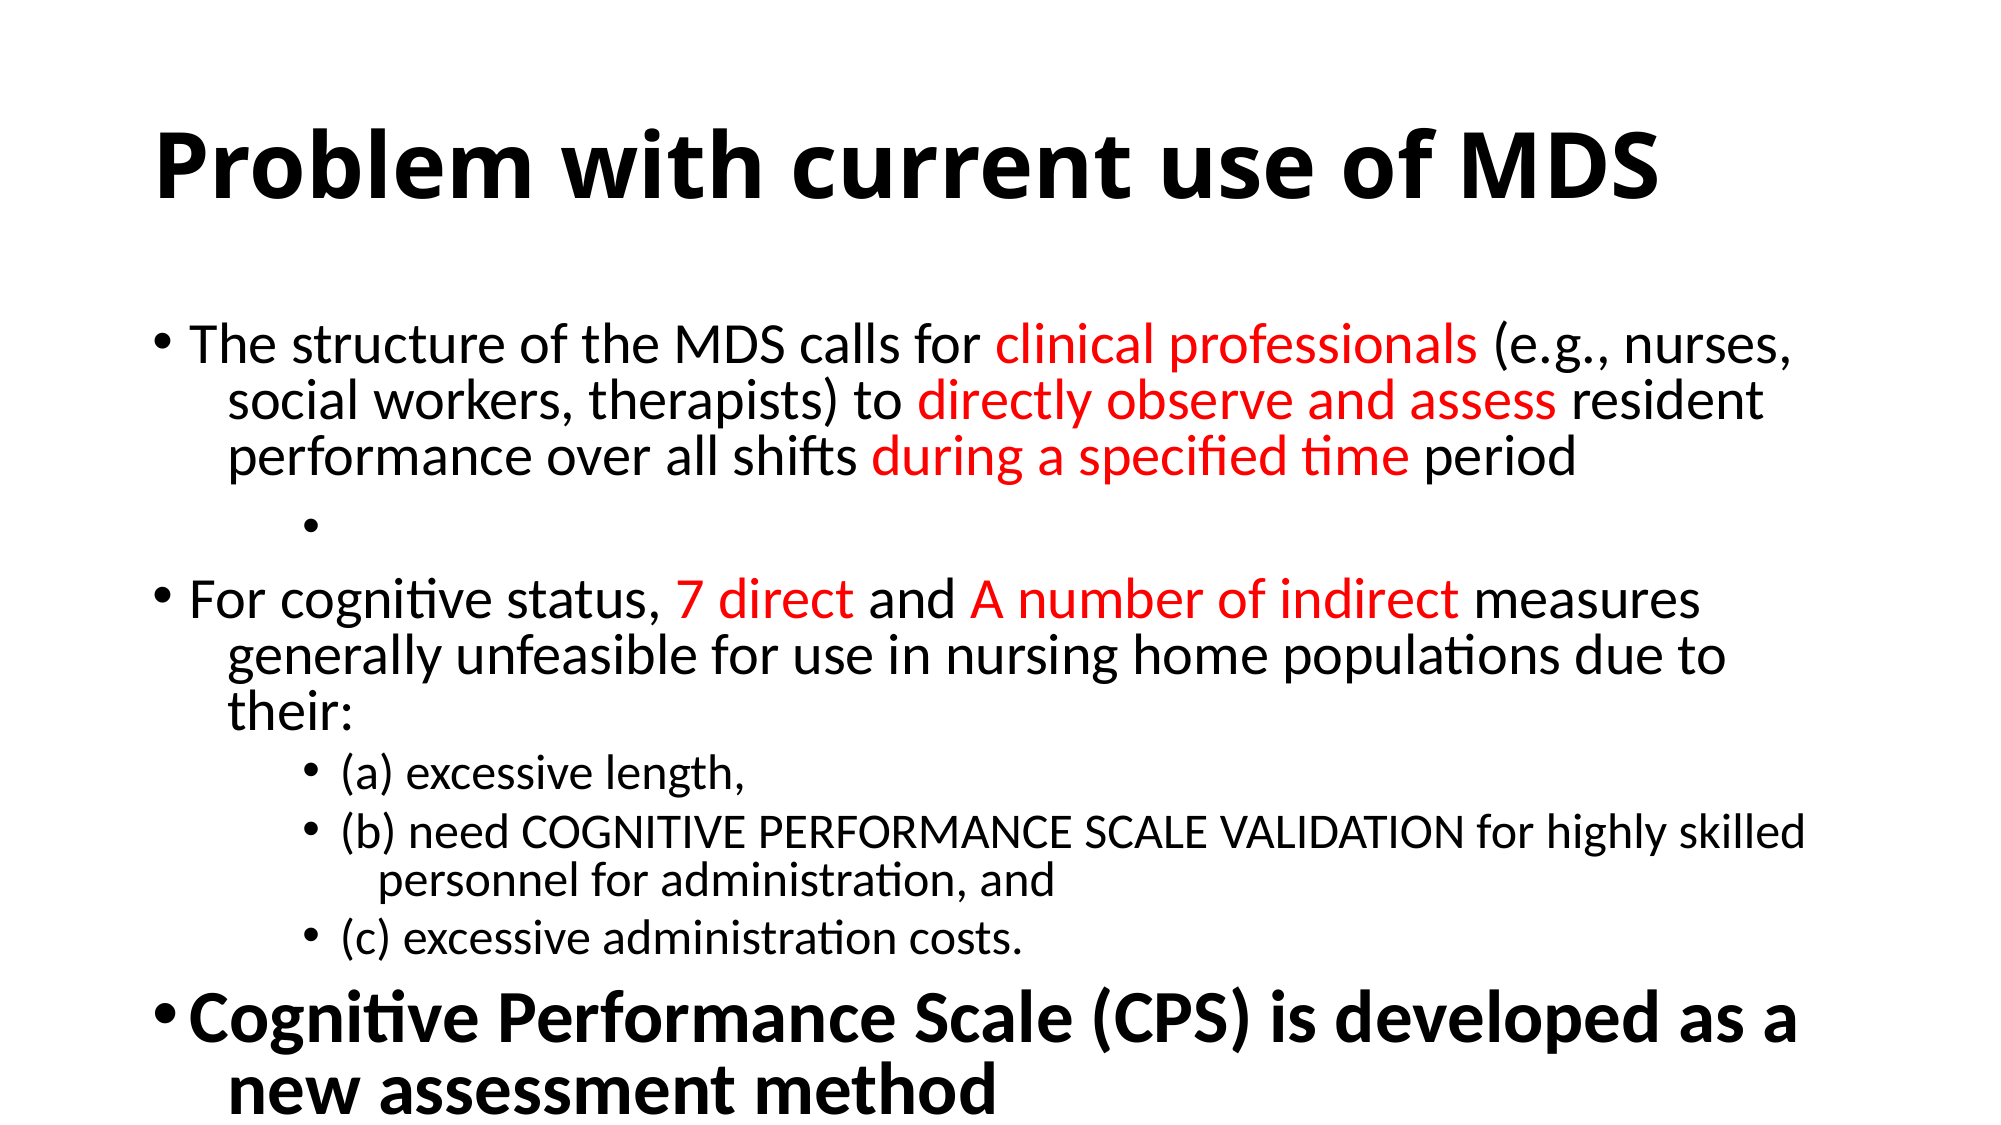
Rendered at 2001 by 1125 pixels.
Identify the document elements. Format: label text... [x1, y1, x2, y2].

list The structure of the MDS calls for clinical professionals (e.g., nurses, social workers, therapists) to directly observe and assess resident performance over all shifts during a specified time period For cognitive status, 7 direct and A number of indirect measures generally unfeasible for use in nursing home populations due to their: (a) excessive length, (b) need COGNITIVE PERFORMANCE SCALE VALIDATION for highly skilled personnel for administration, and (c) excessive administration costs. Cognitive Performance Scale (CPS) is developed as a new assessment method [137, 311, 1863, 1125]
title Problem with current use of MDS [137, 59, 1863, 278]
